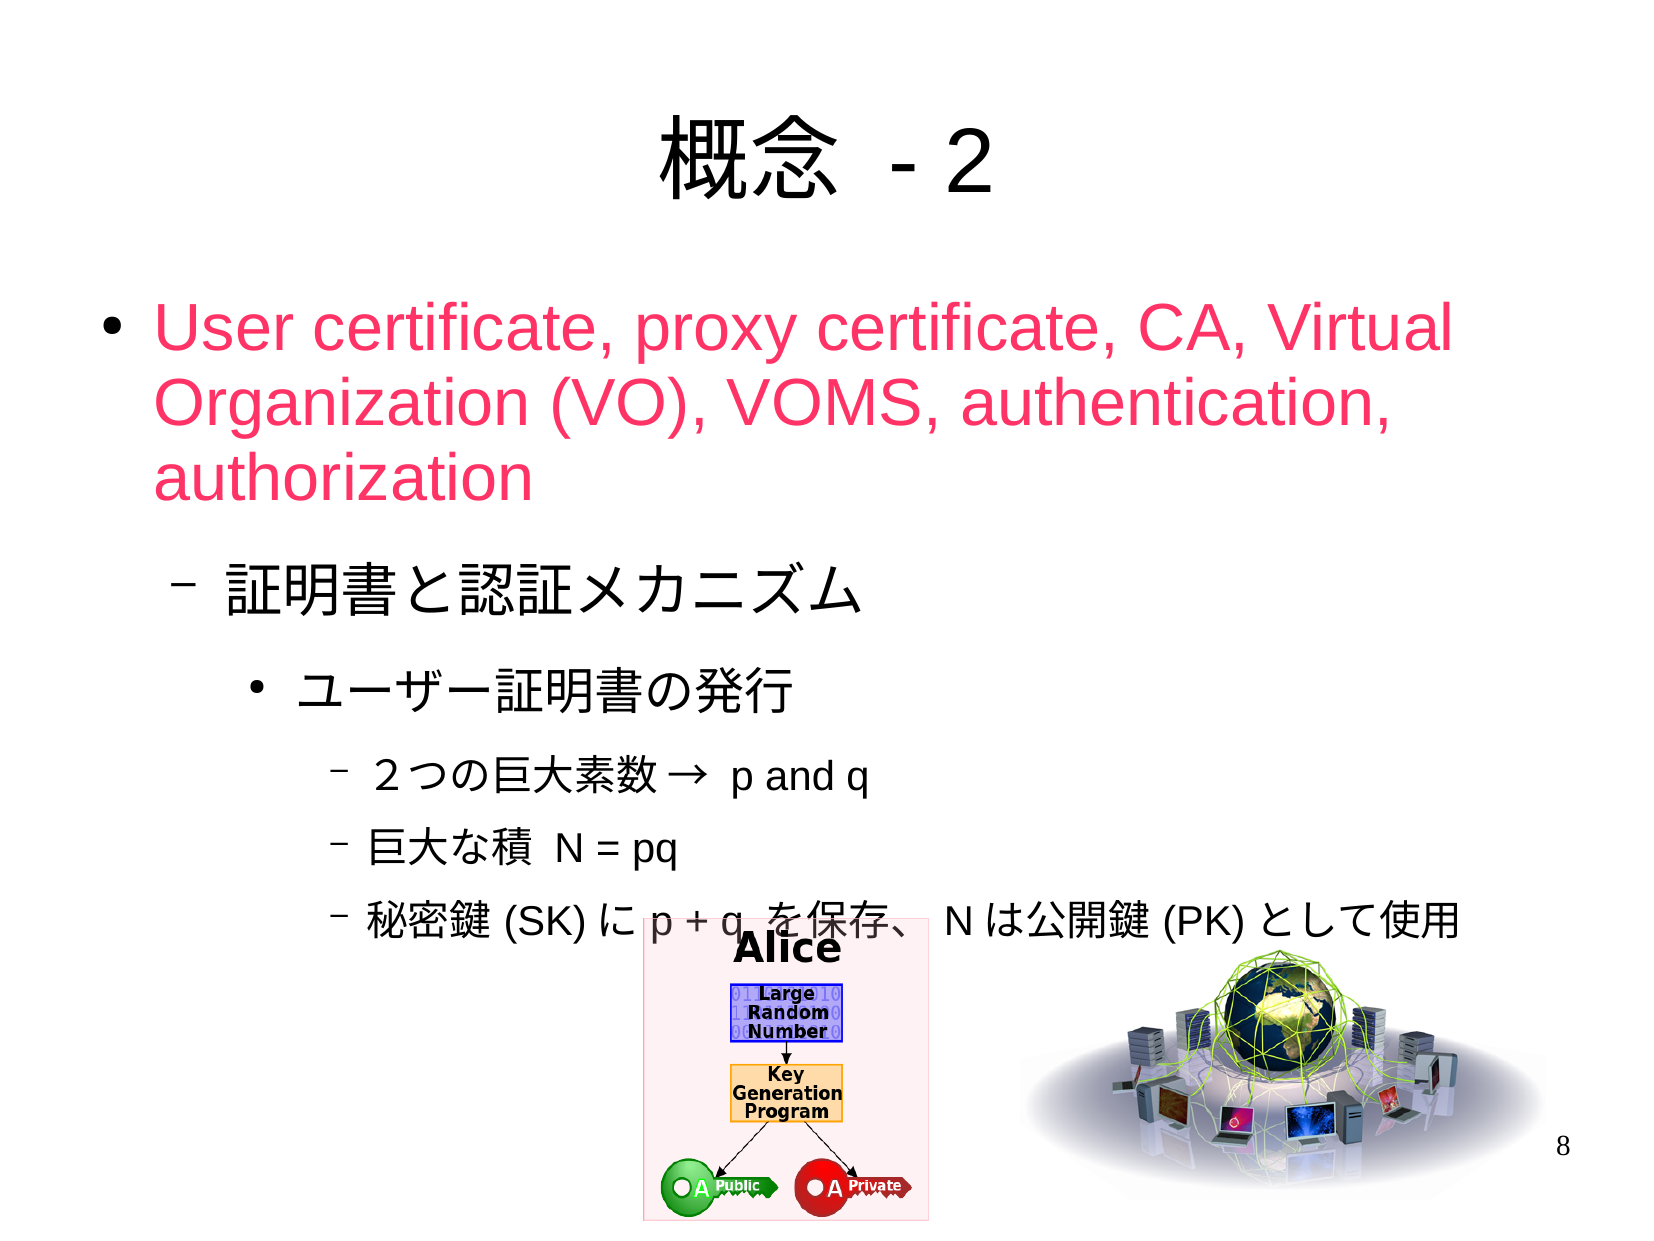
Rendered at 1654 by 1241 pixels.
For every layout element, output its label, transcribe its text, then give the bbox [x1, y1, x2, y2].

picture [1020, 944, 1546, 1201]
title 概念 - 2 [82, 49, 1571, 257]
list User certificate, proxy certificate, CA, Virtual Organization (VO), VOMS, authentication, authorization 証明書と認証メカニズム ユーザー証明書の発行 ２つの巨大素数 → p and q 巨大な積 N = pq 秘密鍵(SK)にp + q を保存、Nは公開鍵(PK)として使用 [82, 290, 1571, 1010]
picture [626, 899, 946, 1239]
